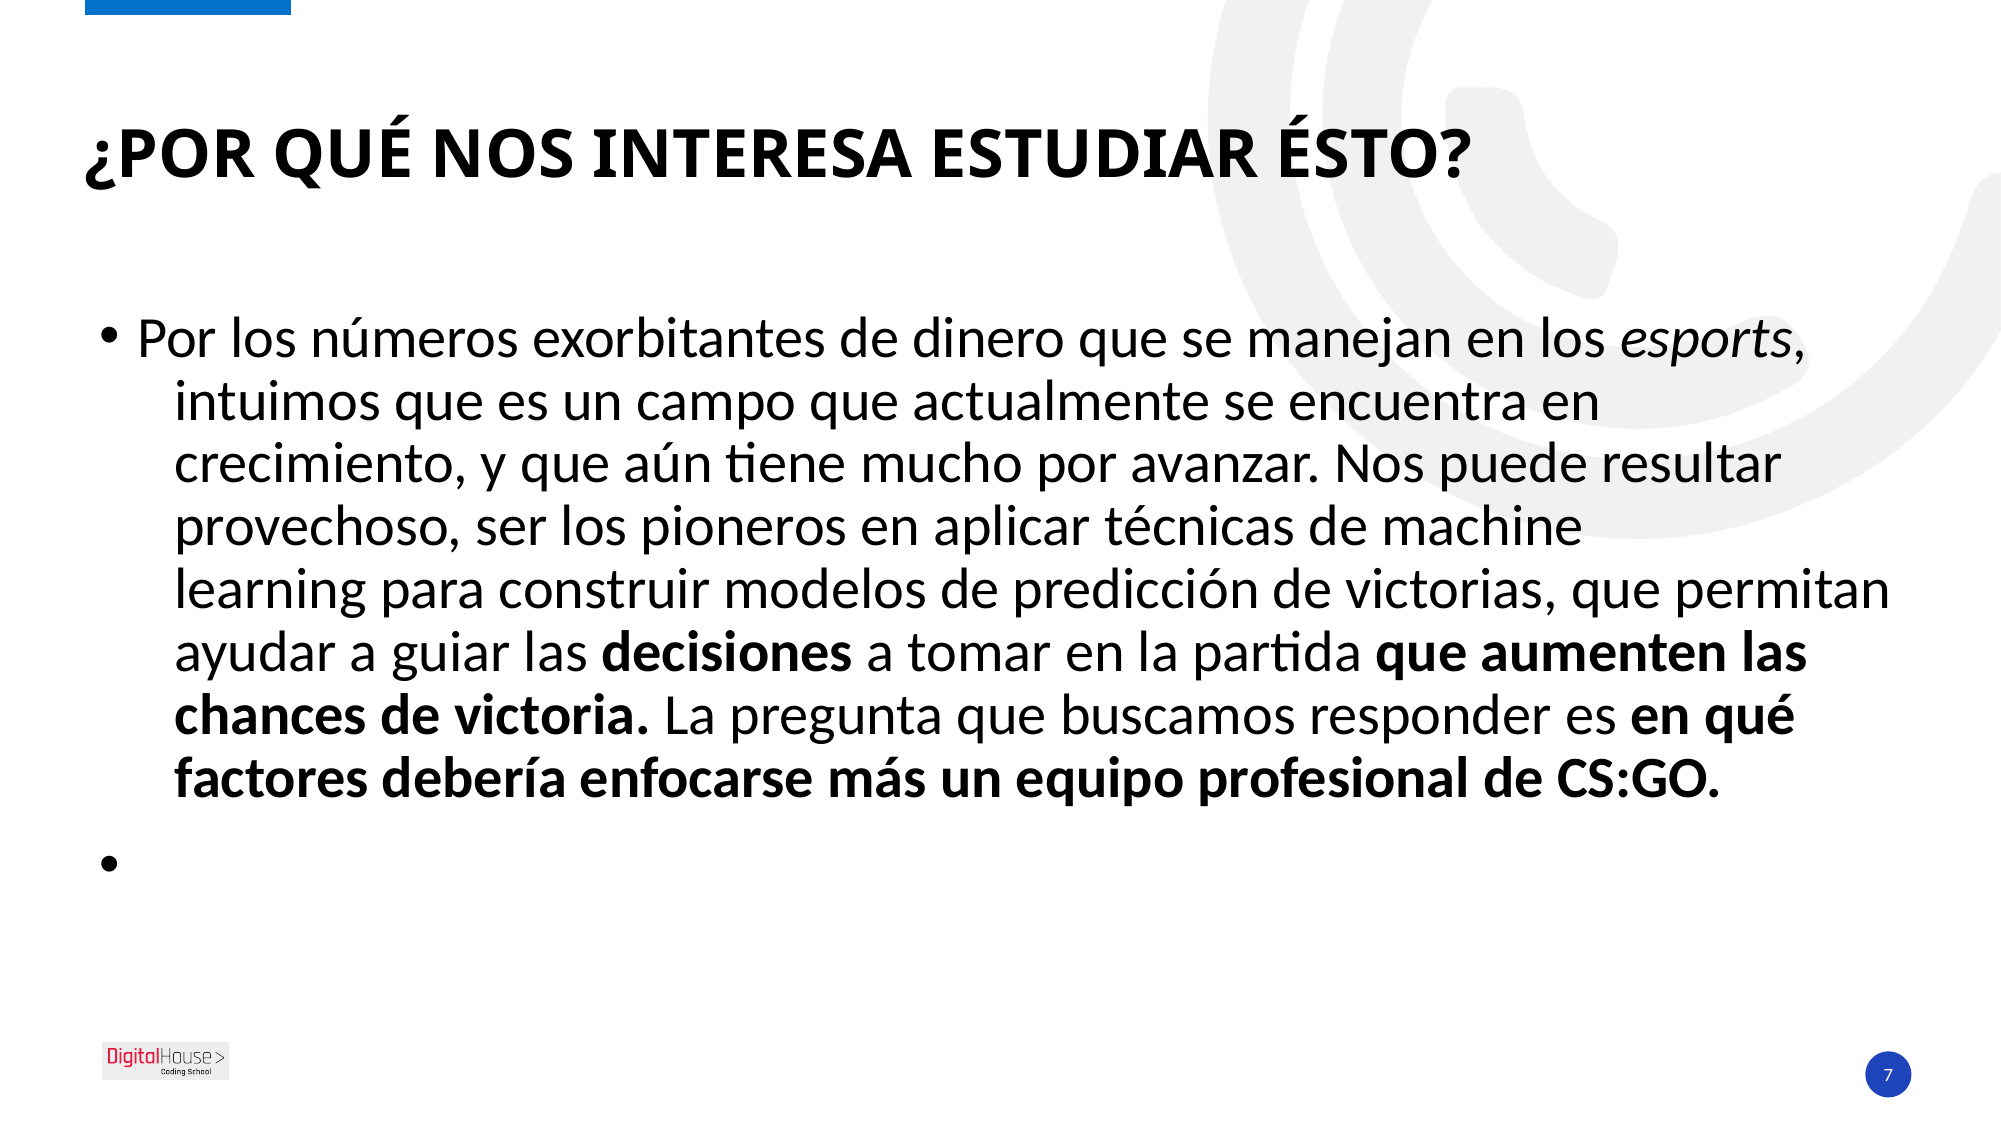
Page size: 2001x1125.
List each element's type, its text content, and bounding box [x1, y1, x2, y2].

title ¿Por qué nos interesa estudiar ésto? [84, 40, 1914, 192]
list Por los números exorbitantes de dinero que se manejan en los esports, intuimos que es un campo que actualmente se encuentra en crecimiento, y que aún tiene mucho por avanzar. Nos puede resultar provechoso, ser los pioneros en aplicar técnicas de machine learning para construir modelos de predicción de victorias, que permitan ayudar a guiar las decisiones a tomar en la partida que aumenten las chances de victoria. La pregunta que buscamos responder es en qué factores debería enfocarse más un equipo profesional de CS:GO. [84, 299, 1914, 1014]
text_box [1864, 1059, 1913, 1090]
